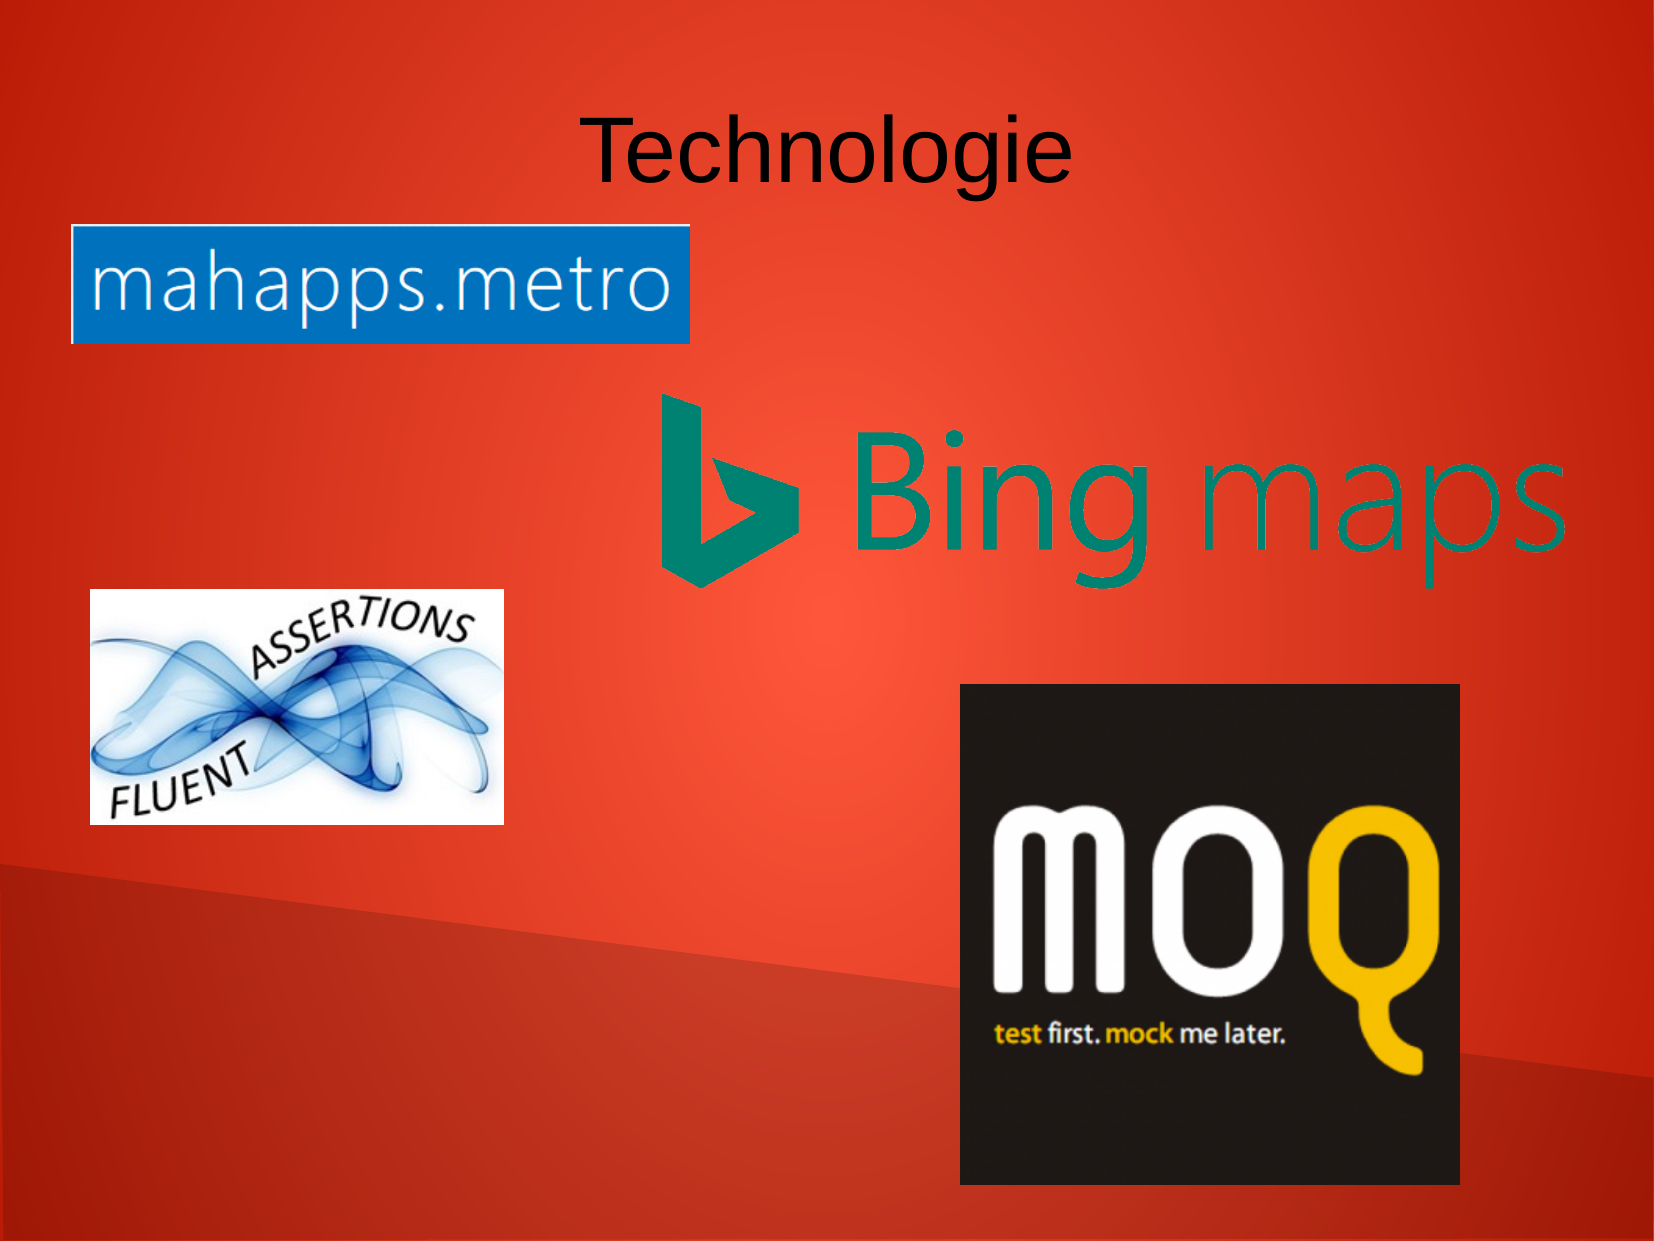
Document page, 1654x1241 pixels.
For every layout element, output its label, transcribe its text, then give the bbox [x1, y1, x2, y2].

picture [90, 589, 504, 826]
picture [71, 224, 691, 344]
title Technologie [82, 47, 1571, 252]
picture [960, 684, 1460, 1186]
picture [646, 376, 1576, 601]
